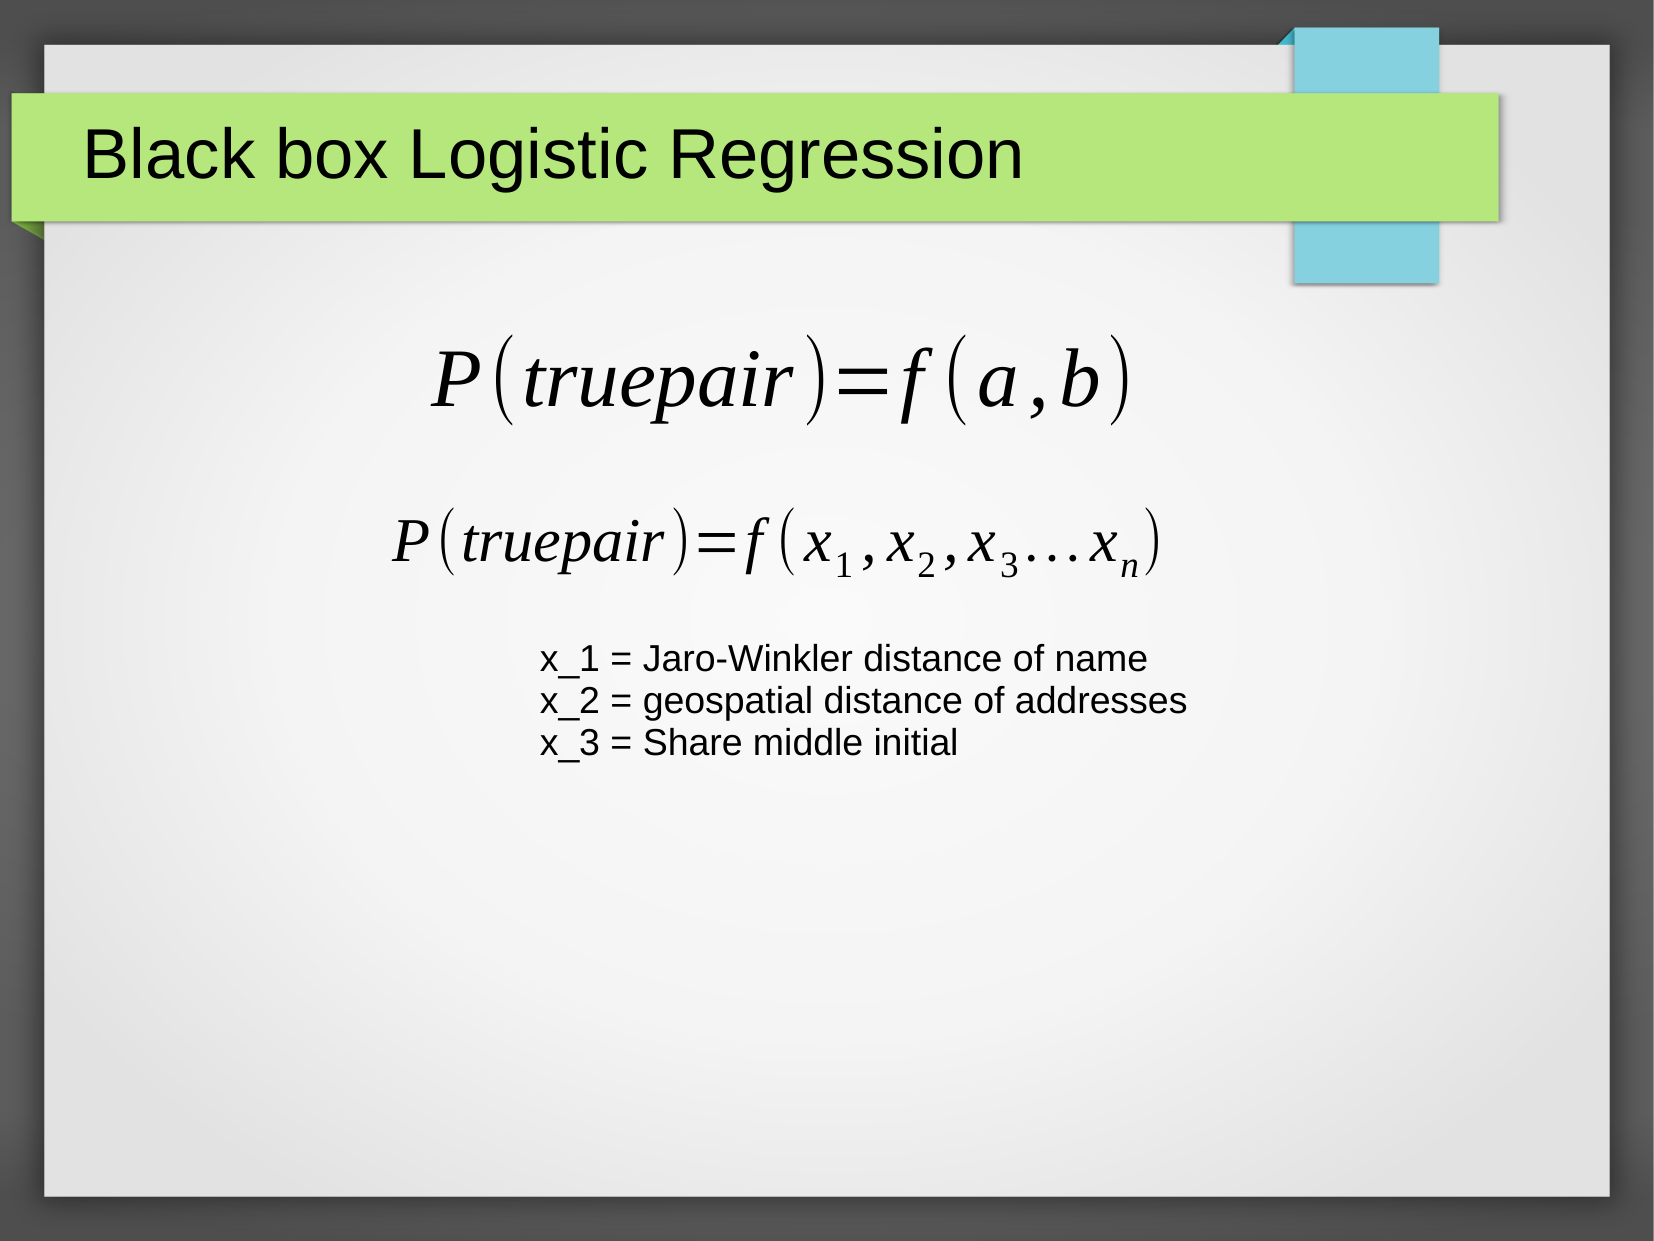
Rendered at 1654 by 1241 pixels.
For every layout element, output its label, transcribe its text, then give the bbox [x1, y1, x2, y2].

text_box x_1 = Jaro-Winkler distance of name x_2 = geospatial distance of addresses x_3 = Share middle initial [525, 630, 1486, 771]
picture [0, 0, 1654, 1241]
chart [382, 505, 1171, 586]
chart [420, 330, 1141, 430]
title Black box Logistic Regression [82, 94, 1264, 213]
